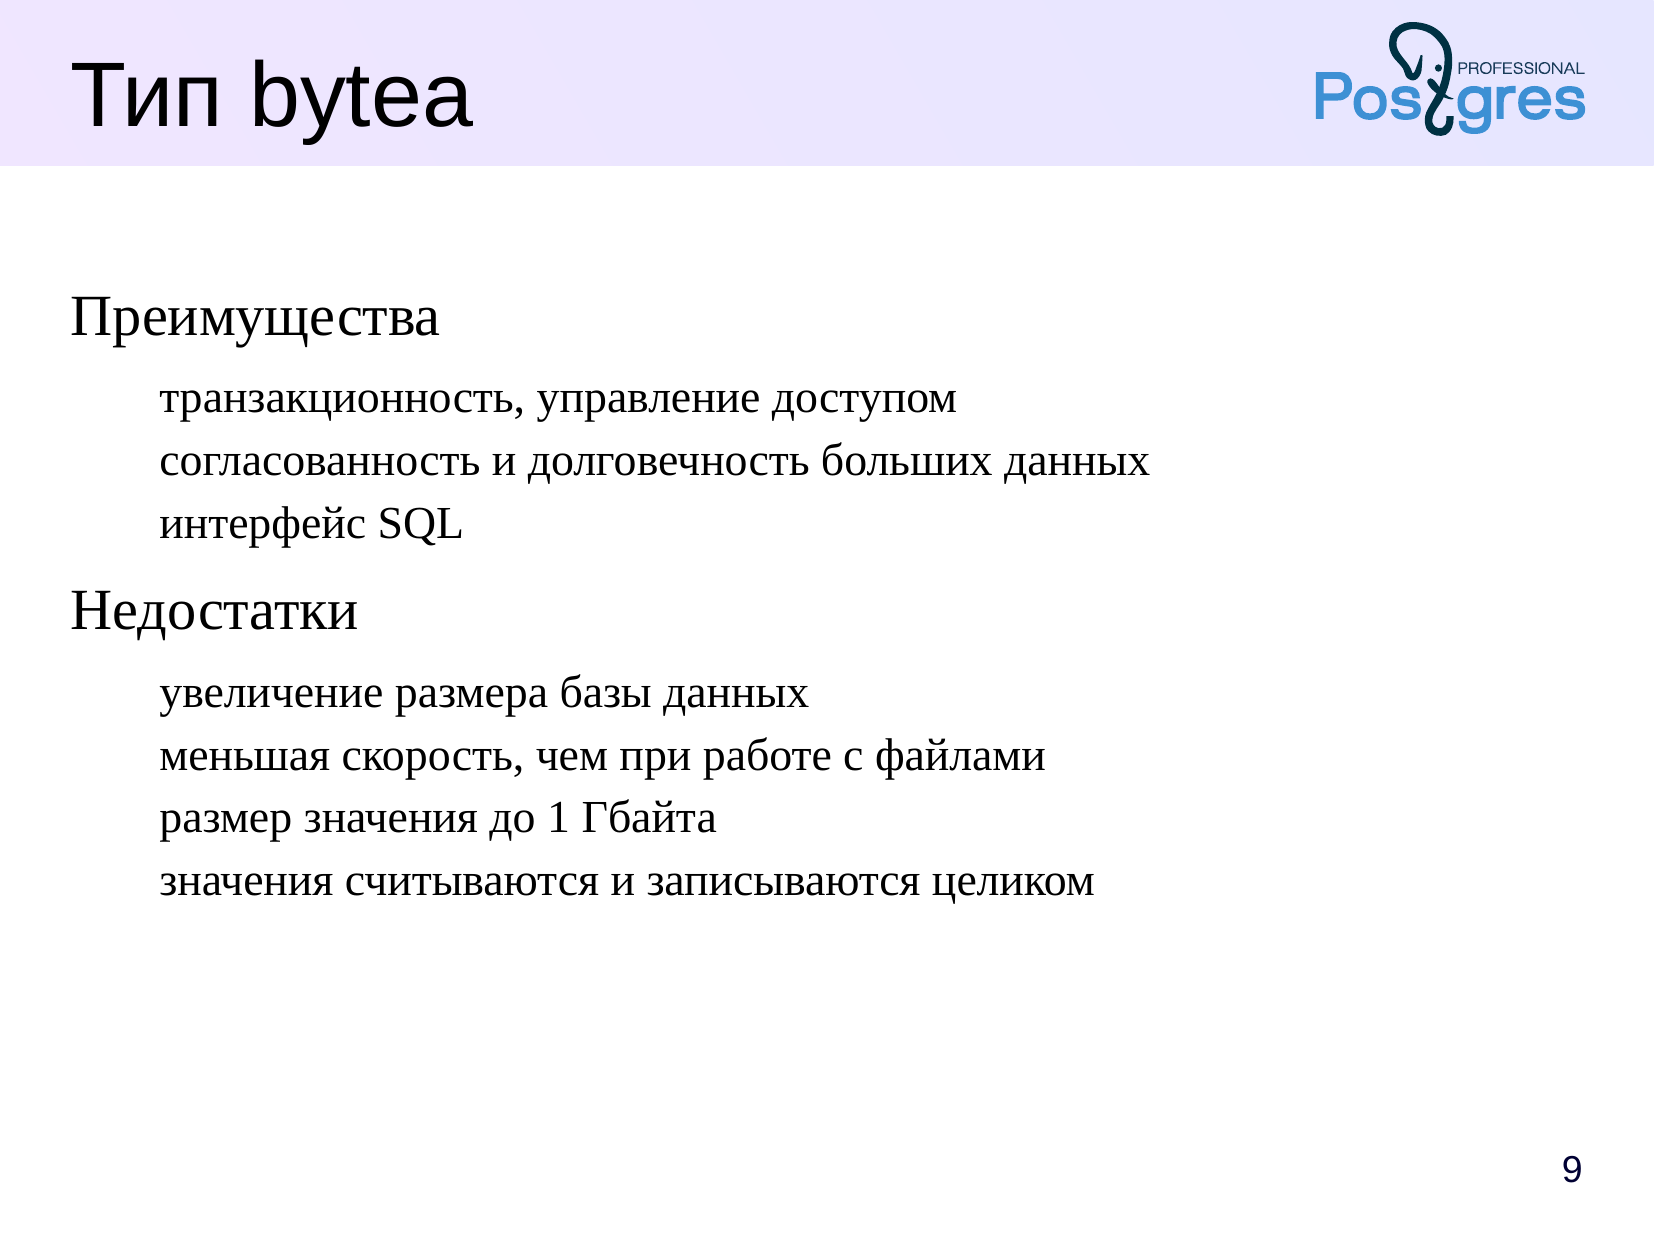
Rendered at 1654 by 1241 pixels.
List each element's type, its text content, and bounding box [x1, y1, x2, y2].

list Преимущества транзакционность, управление доступом согласованность и долговечность больших данных интерфейс SQL Недостатки увеличение размера базы данных меньшая скорость, чем при работе с файлами размер значения до 1 Гбайта значения считываются и записываются целиком [70, 283, 1583, 1141]
title Тип bytea [70, 43, 1241, 147]
